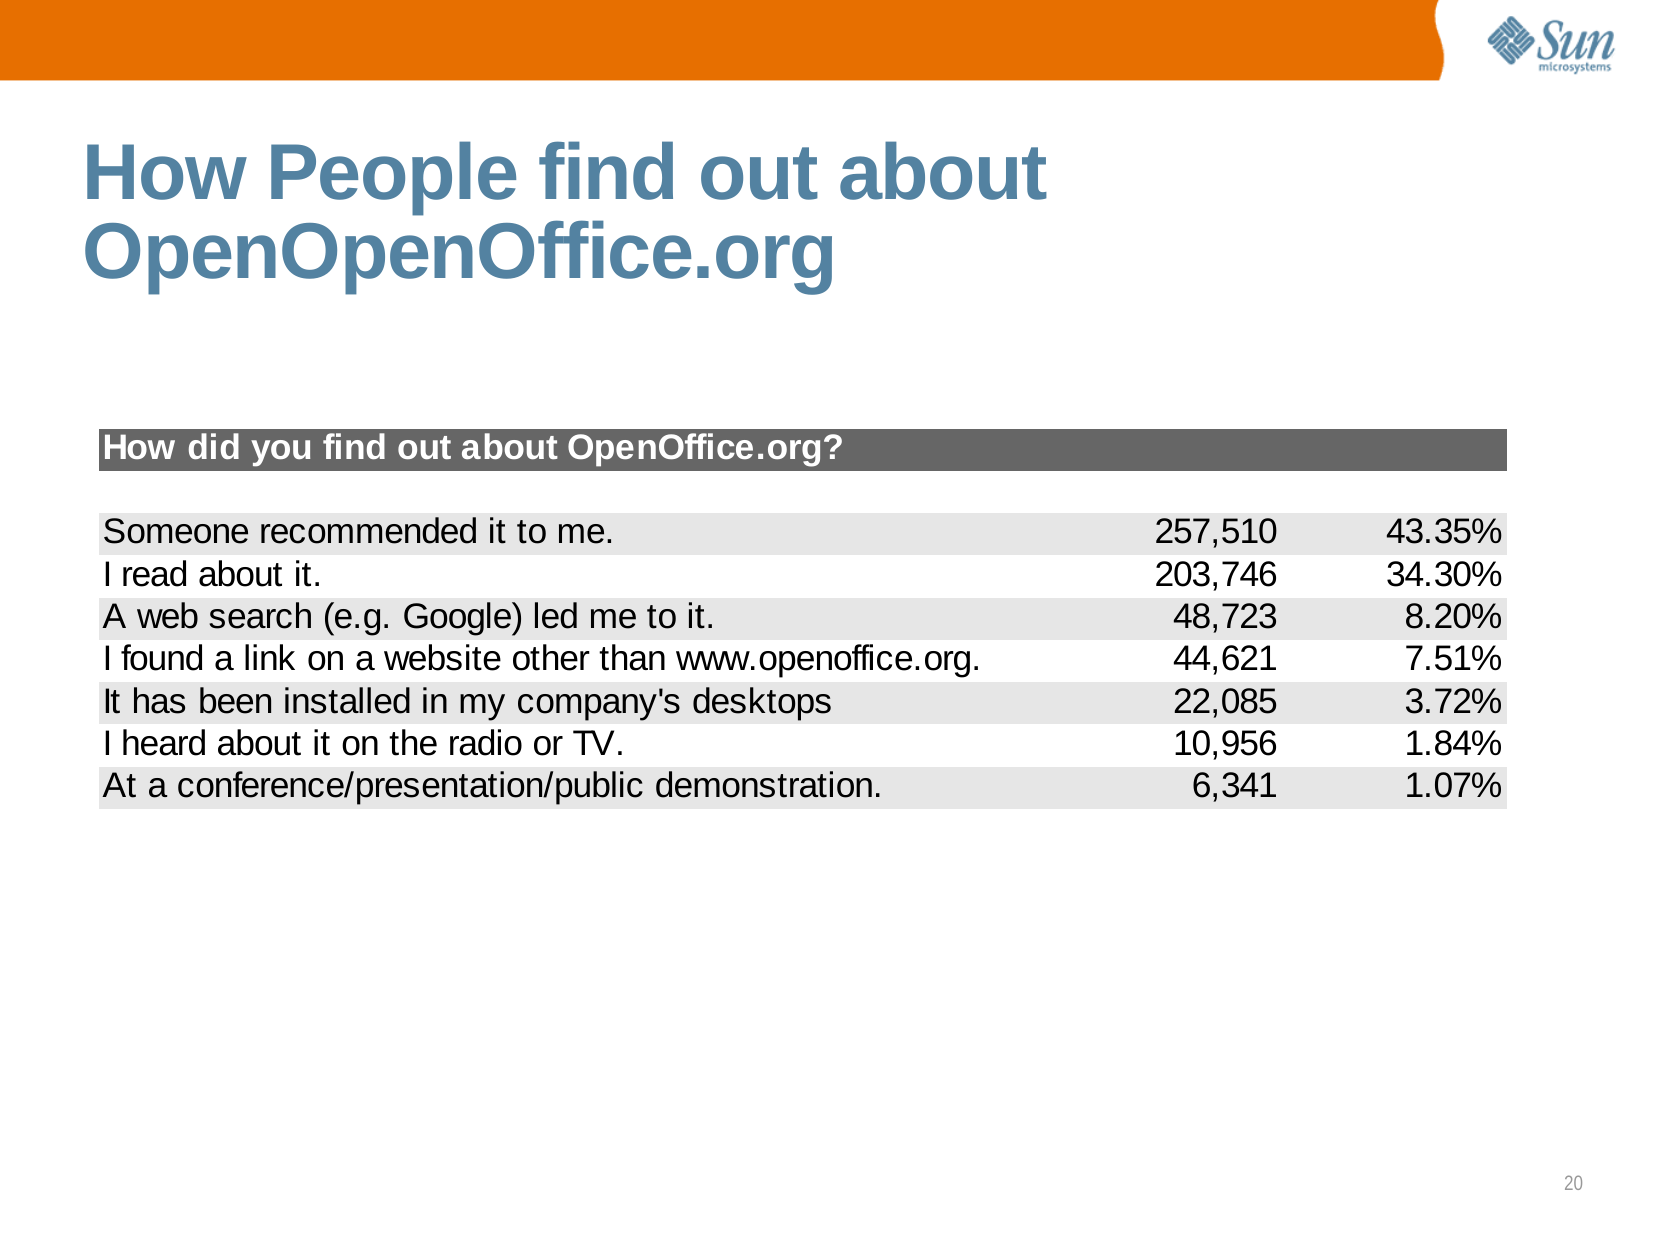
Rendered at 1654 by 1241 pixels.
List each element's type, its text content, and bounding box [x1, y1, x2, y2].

title How People find out about OpenOpenOffice.org [82, 135, 1585, 304]
picture [0, 0, 1654, 83]
chart [98, 428, 1511, 813]
